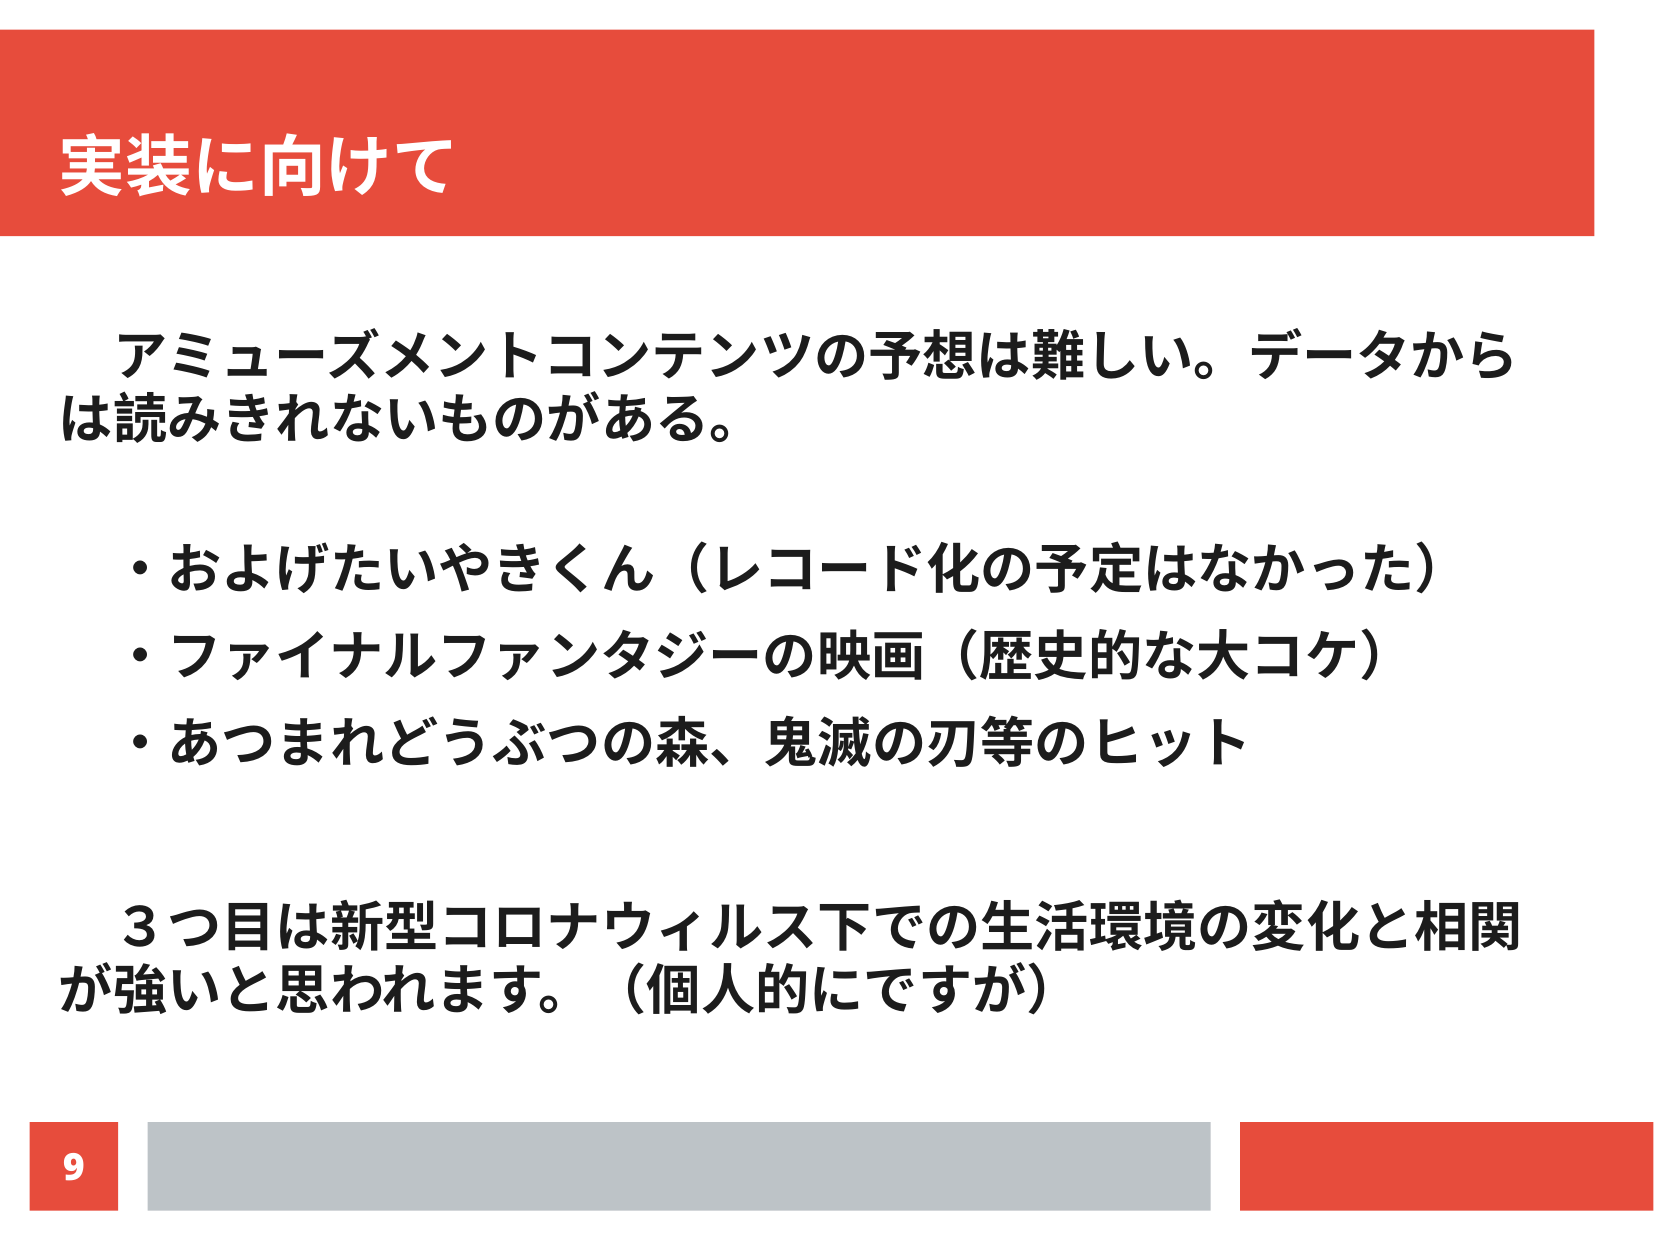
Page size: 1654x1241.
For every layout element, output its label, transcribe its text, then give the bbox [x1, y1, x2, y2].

list アミューズメントコンテンツの予想は難しい。データからは読みきれないものがある。 ・およげたいやきくん（レコード化の予定はなかった） ・ファイナルファンタジーの映画（歴史的な大コケ） ・あつまれどうぶつの森、鬼滅の刃等のヒット ３つ目は新型コロナウィルス下での生活環境の変化と相関が強いと思われます。（個人的にですが） [59, 324, 1565, 1093]
title 実装に向けて [59, 59, 1595, 207]
